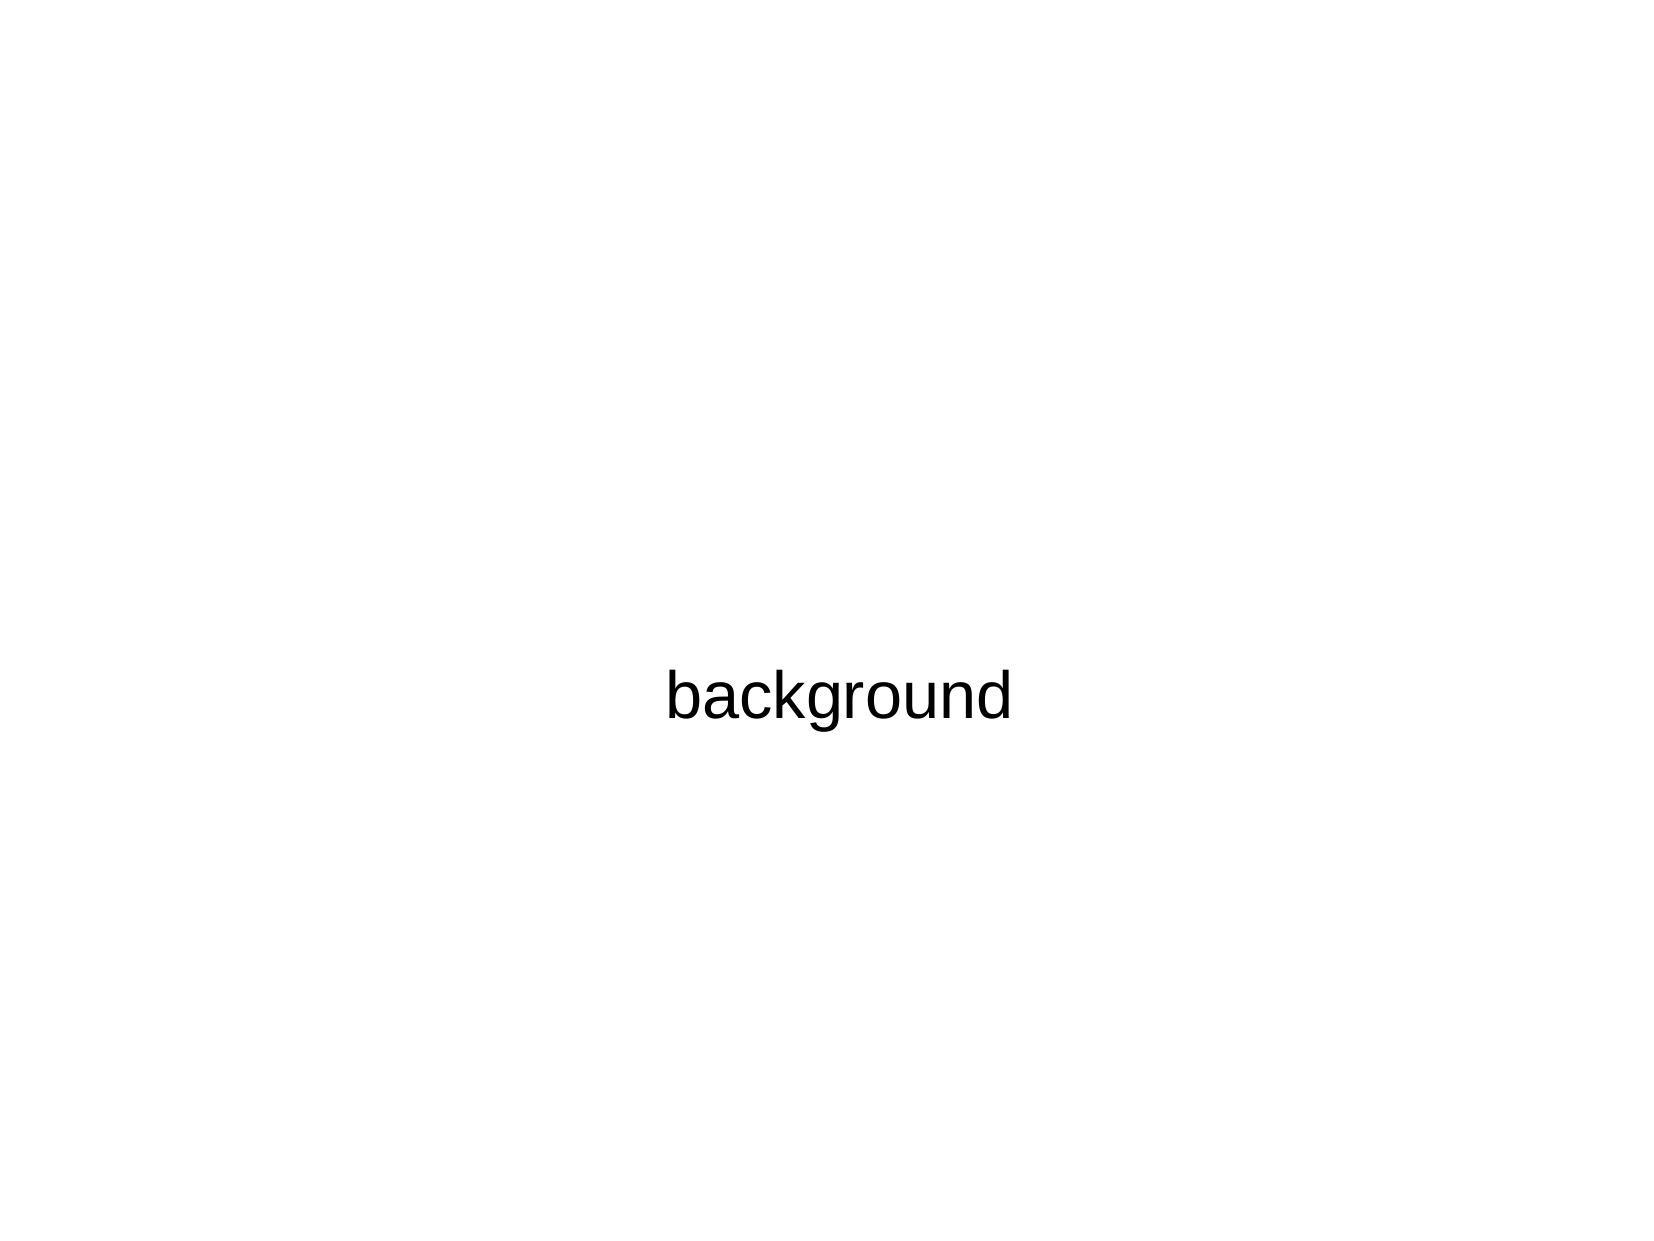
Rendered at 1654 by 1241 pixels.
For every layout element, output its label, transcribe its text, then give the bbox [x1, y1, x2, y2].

subtitle background [25, 226, 1654, 1166]
